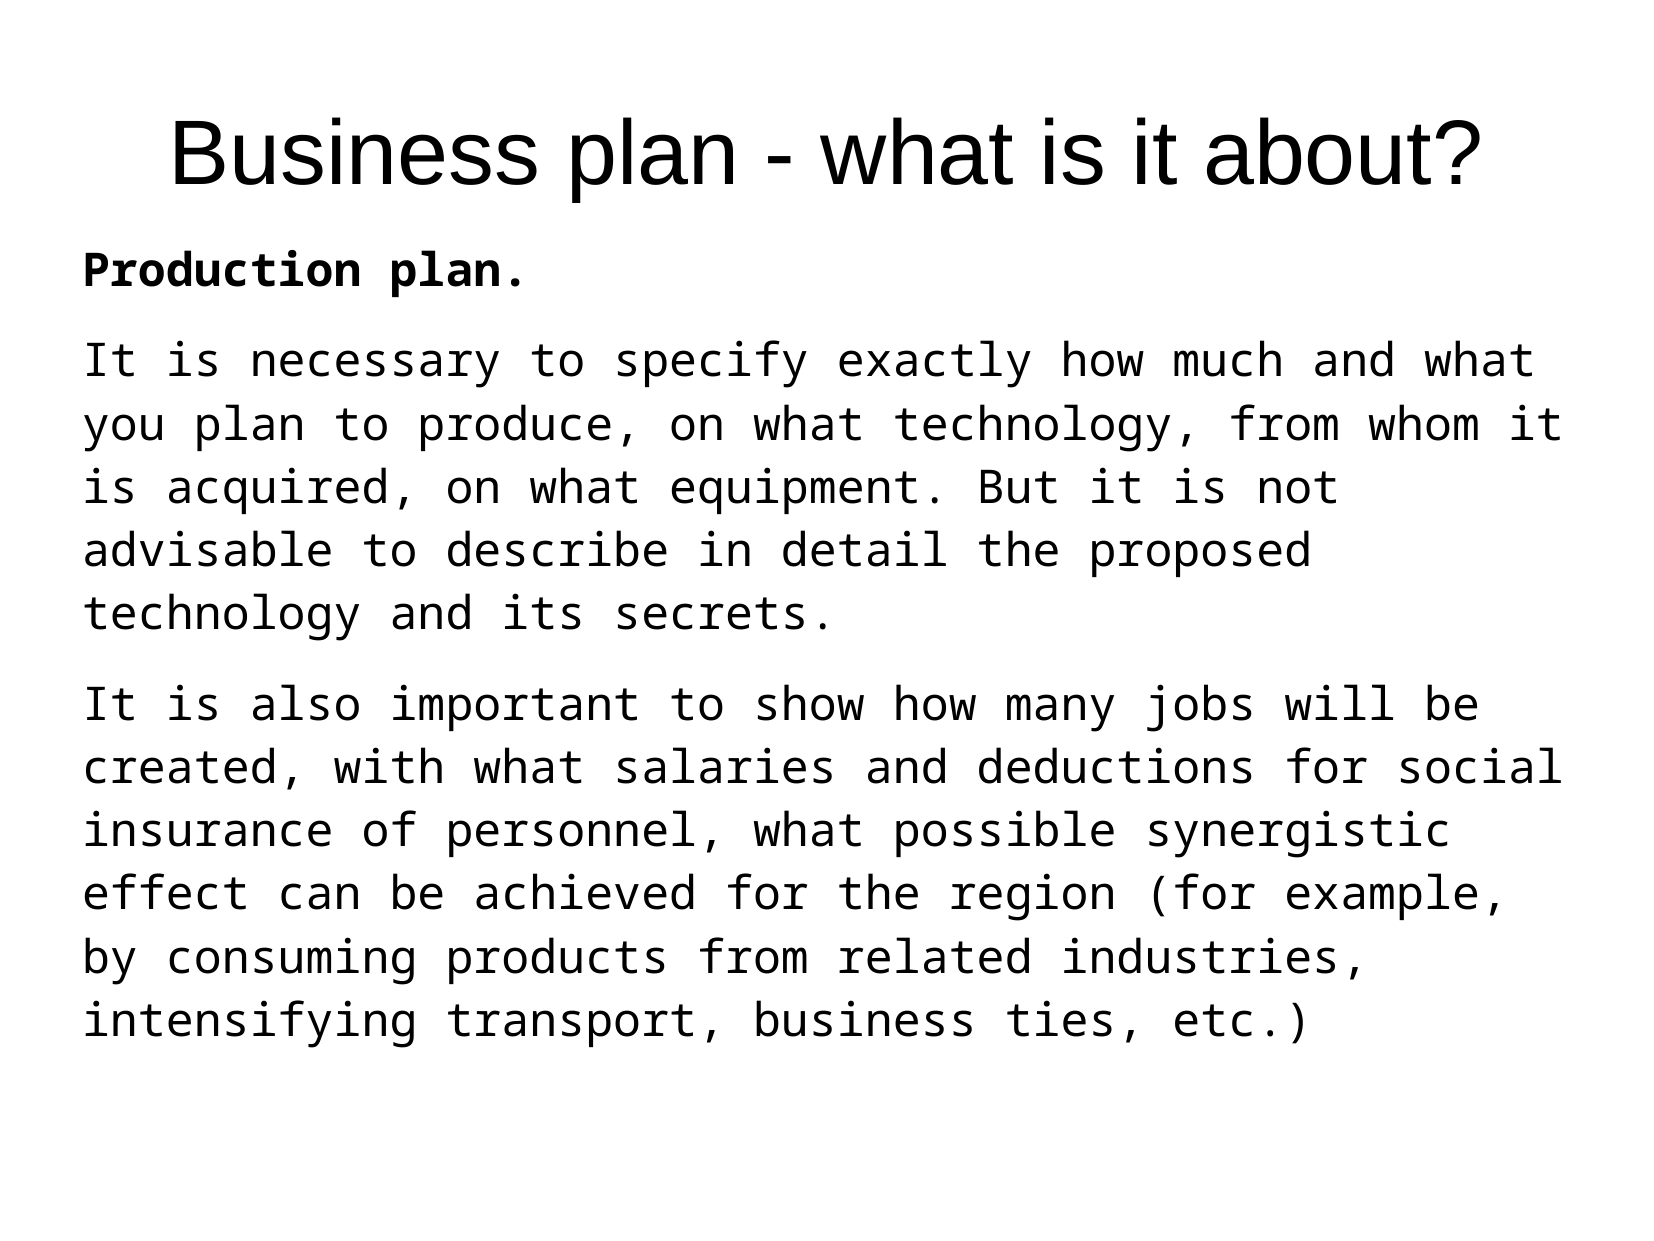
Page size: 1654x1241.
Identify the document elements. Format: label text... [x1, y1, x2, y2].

list Production plan. It is necessary to specify exactly how much and what you plan to produce, on what technology, from whom it is acquired, on what equipment. But it is not advisable to describe in detail the proposed technology and its secrets. It is also important to show how many jobs will be created, with what salaries and deductions for social insurance of personnel, what possible synergistic effect can be achieved for the region (for example, by consuming products from related industries, intensifying transport, business ties, etc.) [82, 236, 1571, 1123]
title Business plan - what is it about? [82, 49, 1571, 236]
